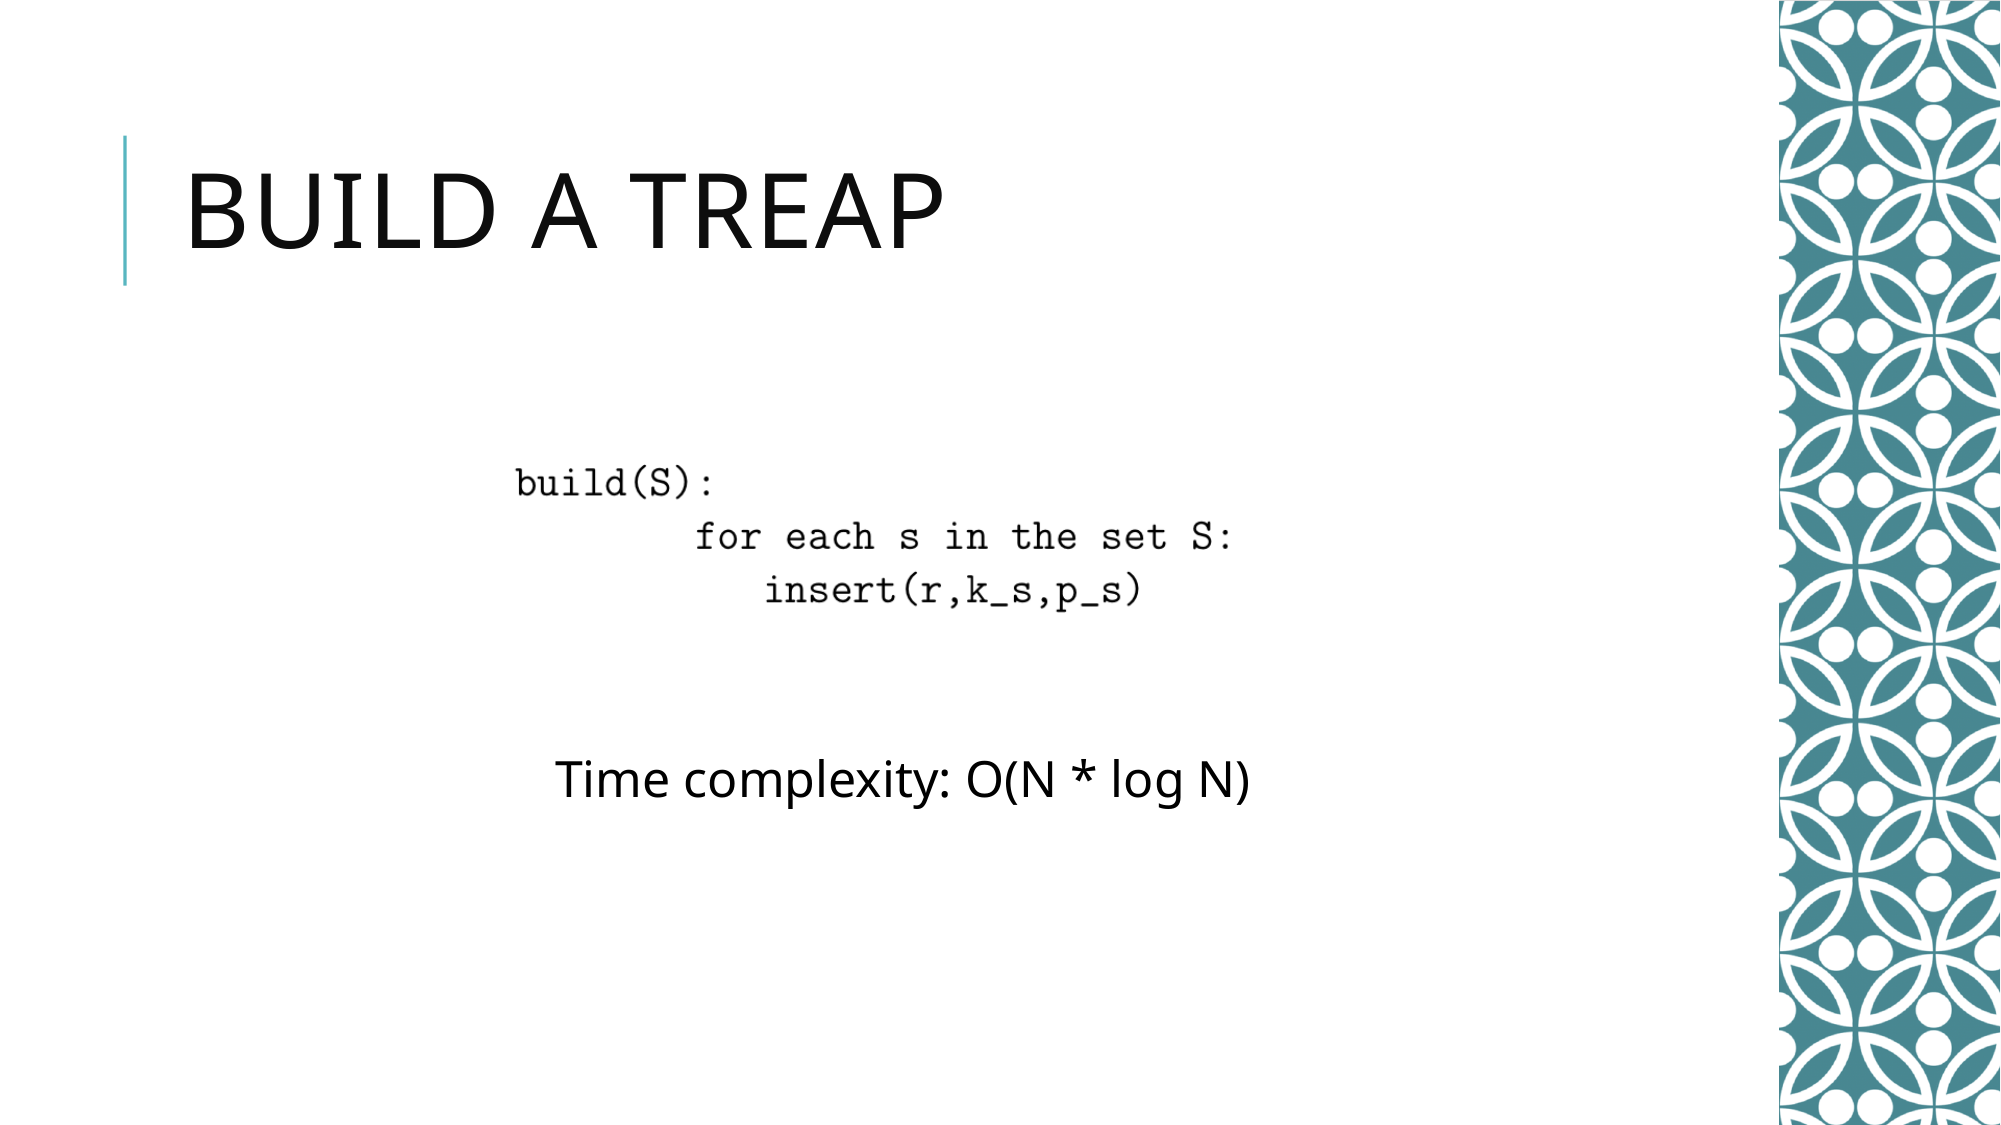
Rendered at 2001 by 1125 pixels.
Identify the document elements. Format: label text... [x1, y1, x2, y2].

picture [1778, 0, 2001, 1125]
text_box Time complexity: O(N * log N) [540, 739, 1266, 815]
picture [495, 442, 1262, 639]
title Build a treap [168, 96, 1763, 342]
